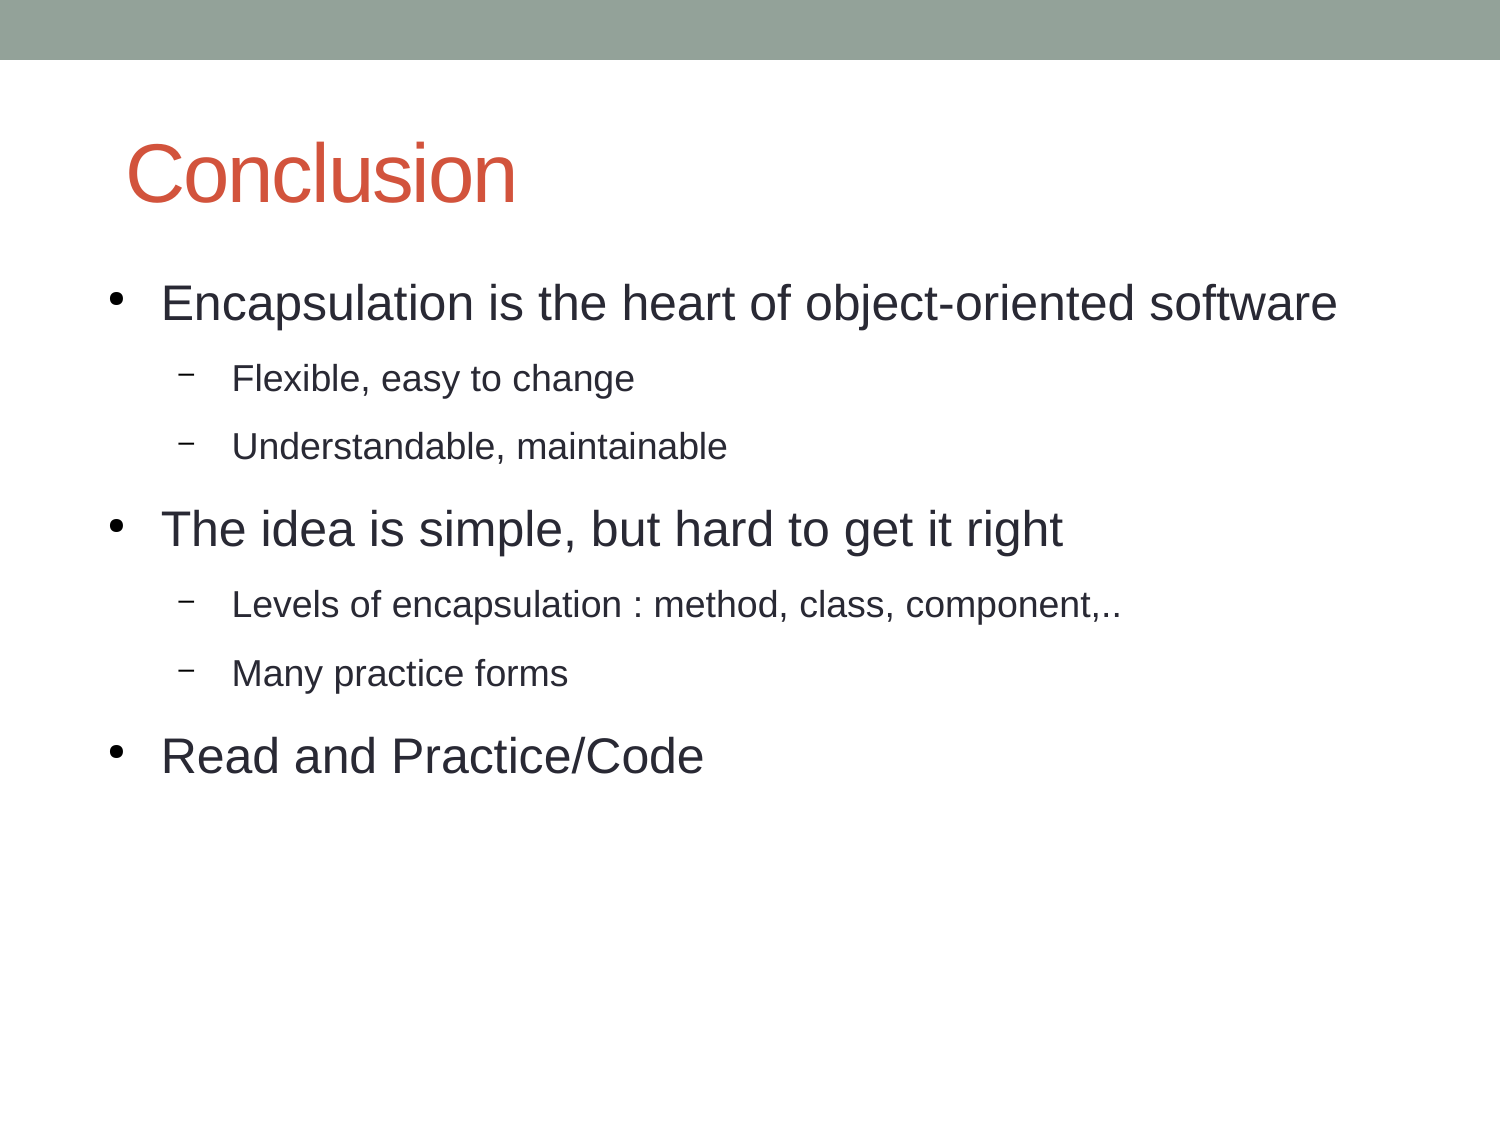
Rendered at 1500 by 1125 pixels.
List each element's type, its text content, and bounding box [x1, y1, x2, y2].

list Encapsulation is the heart of object-oriented software Flexible, easy to change Understandable, maintainable The idea is simple, but hard to get it right Levels of encapsulation : method, class, component,.. Many practice forms Read and Practice/Code [75, 262, 1425, 1063]
title Conclusion [75, 87, 1425, 250]
